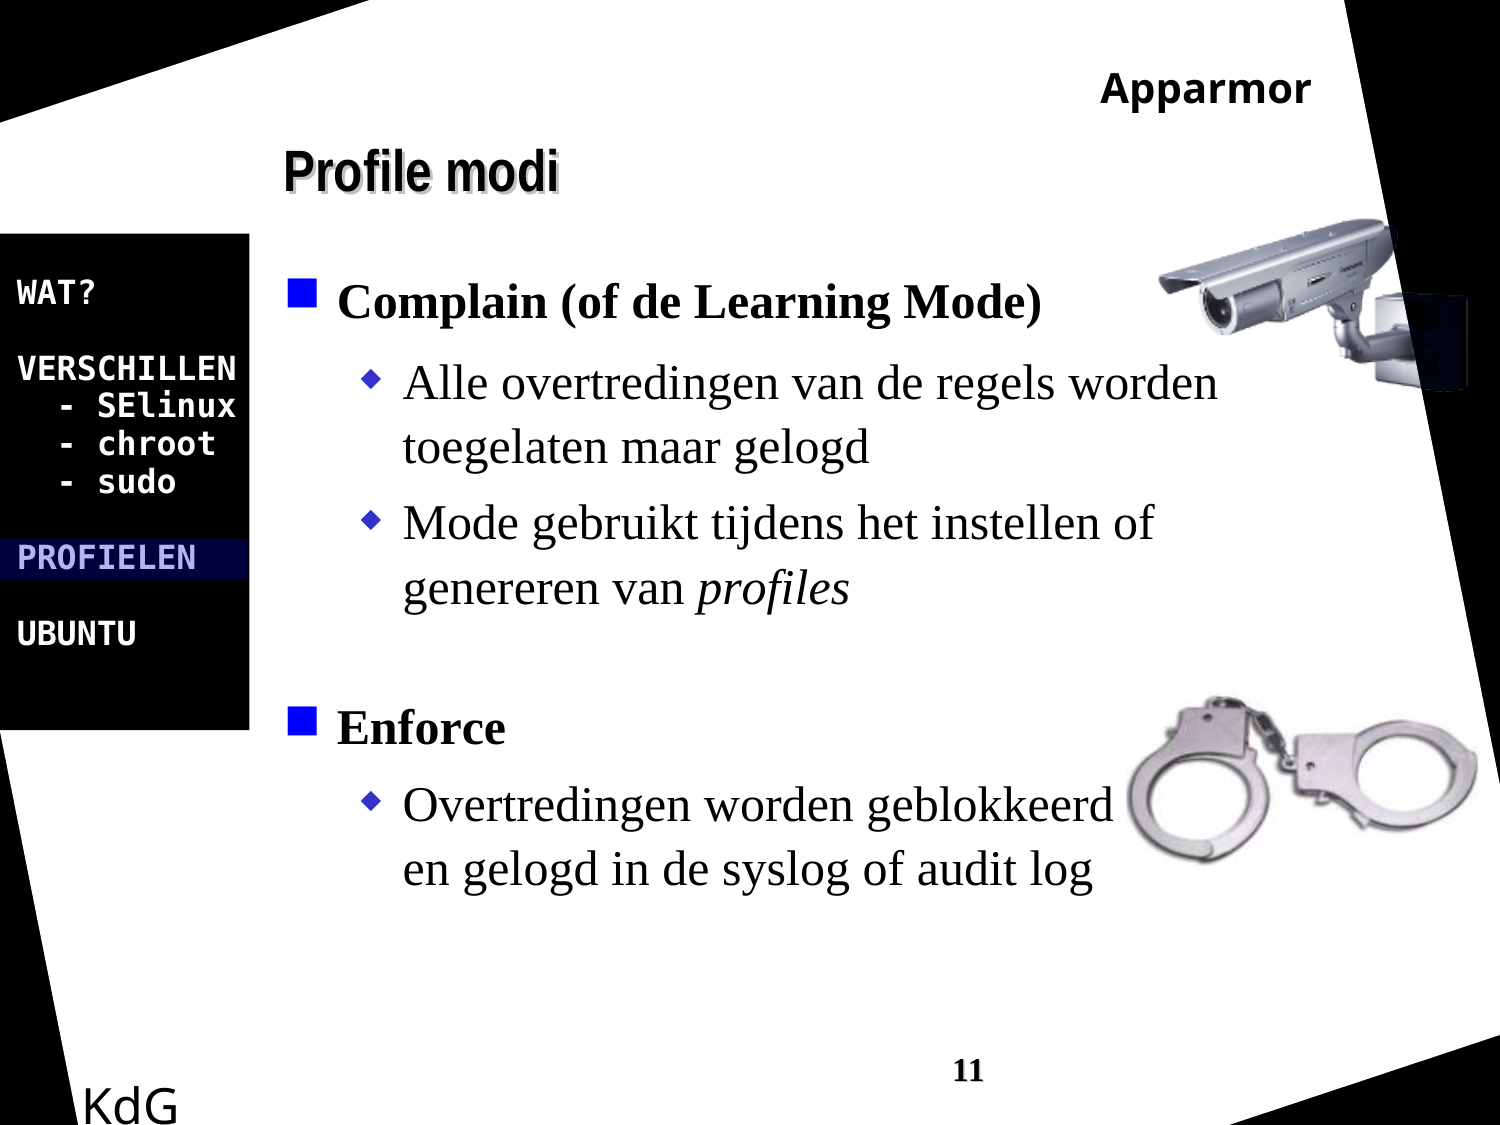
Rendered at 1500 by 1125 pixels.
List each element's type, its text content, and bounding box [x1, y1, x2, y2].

text_box [0, 539, 248, 580]
picture [1147, 204, 1479, 402]
list Complain (of de Learning Mode)‏ Alle overtredingen van de regels worden toegelaten maar gelogd Mode gebruikt tijdens het instellen of genereren van profiles Enforce Overtredingen worden geblokkeerd en gelogd in de syslog of audit log [268, 246, 1468, 991]
title Profile modi [268, 41, 1415, 246]
picture [1126, 677, 1481, 876]
